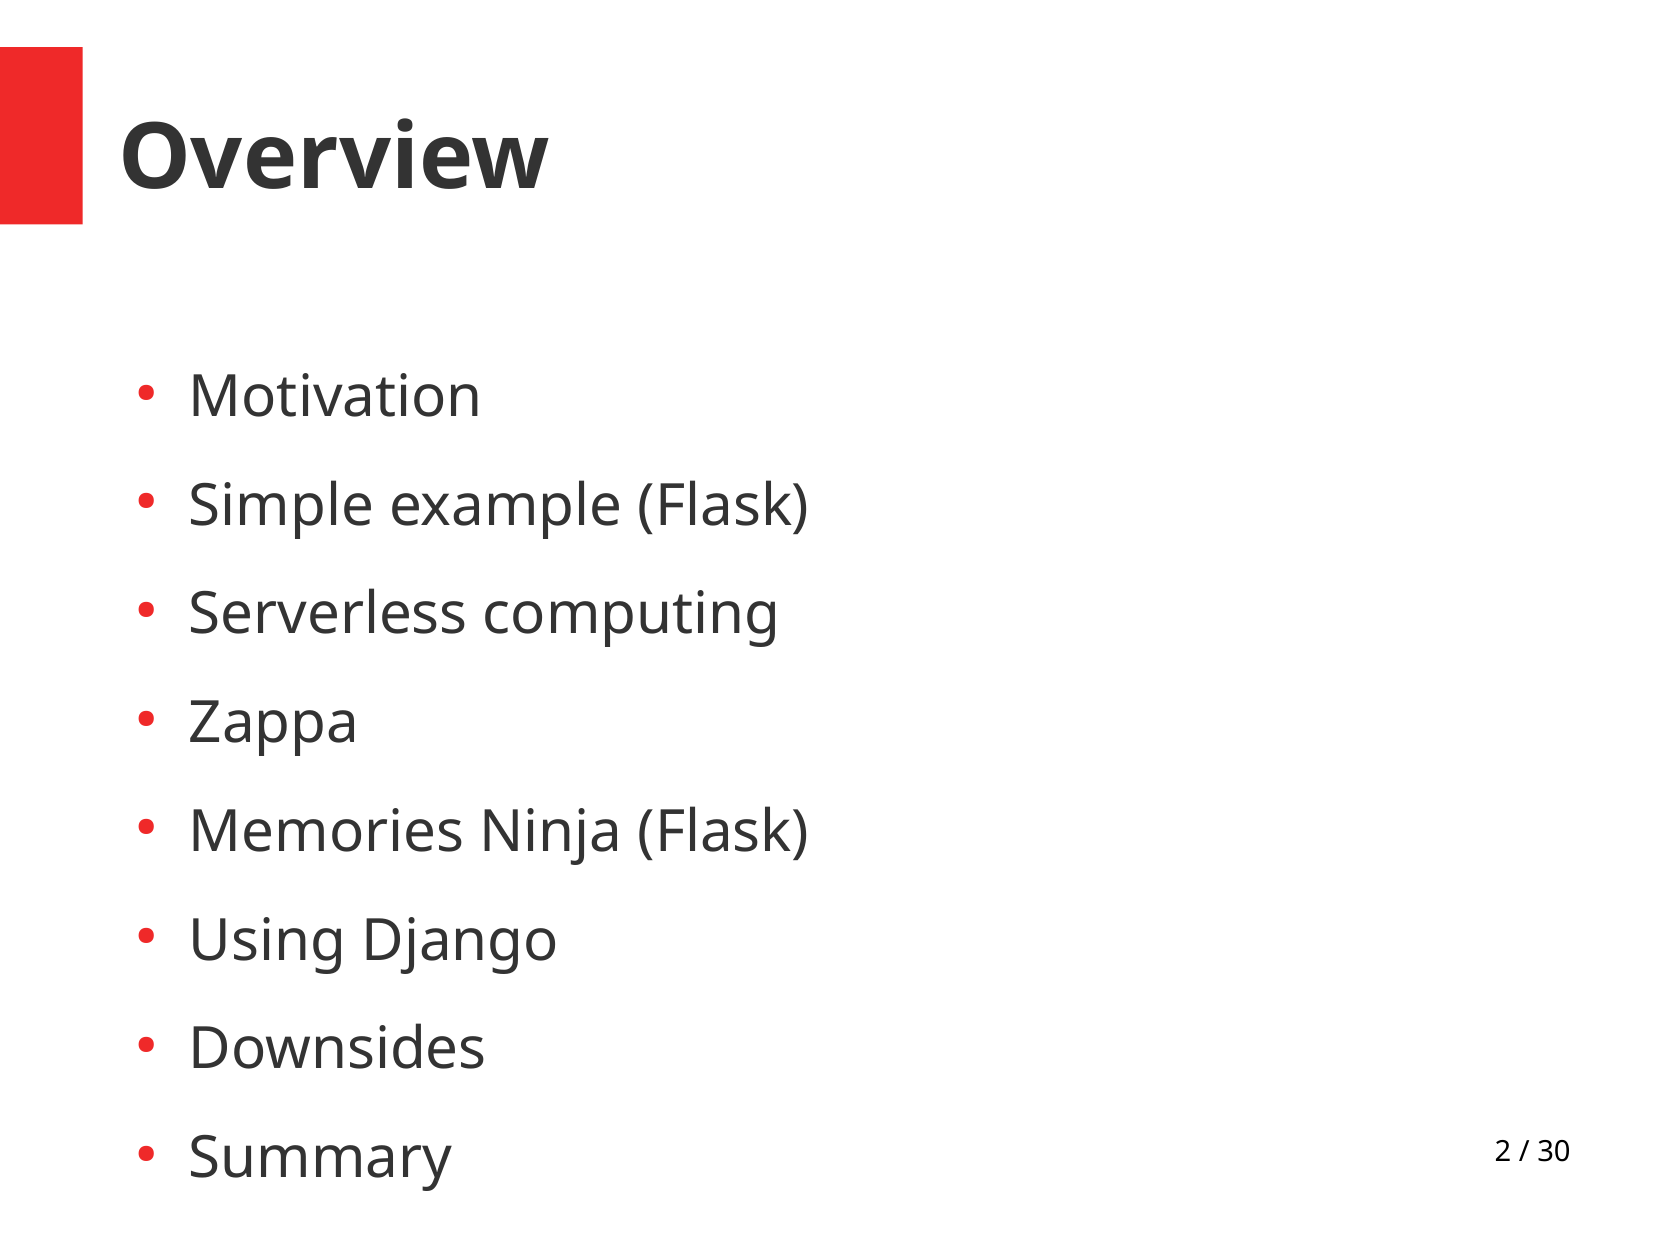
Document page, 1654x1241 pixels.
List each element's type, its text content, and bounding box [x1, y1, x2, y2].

title Overview [118, 49, 1571, 257]
list Motivation Simple example (Flask) Serverless computing Zappa Memories Ninja (Flask) Using Django Downsides Summary [118, 354, 1536, 1074]
